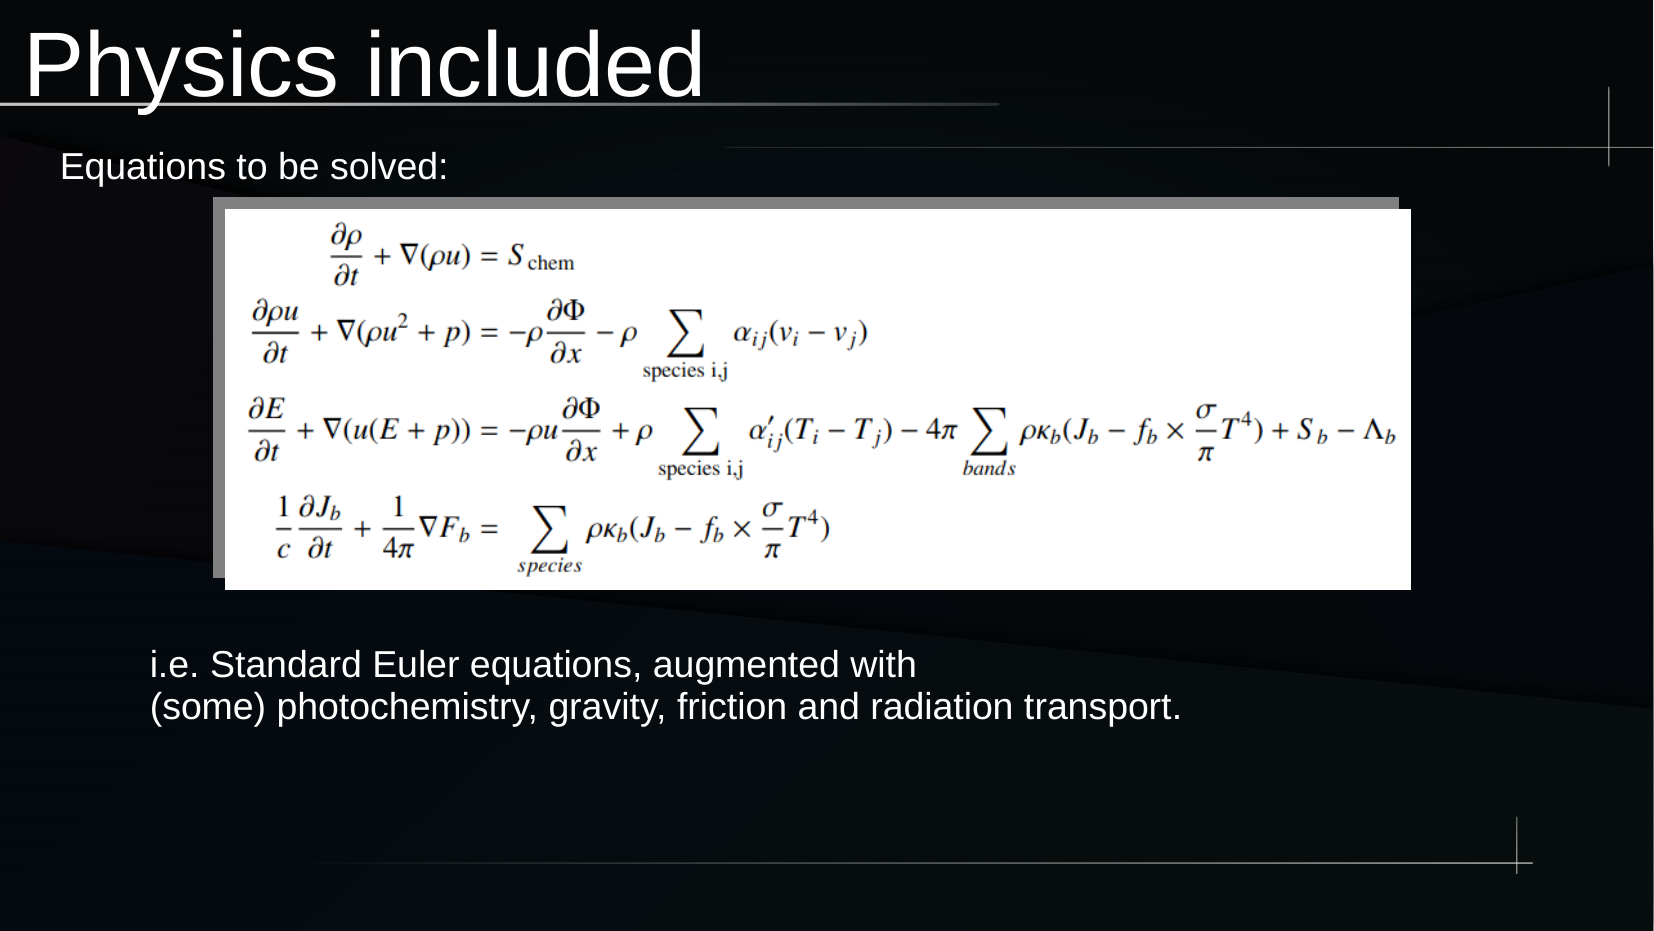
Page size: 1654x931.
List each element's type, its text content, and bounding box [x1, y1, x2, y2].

text_box Equations to be solved: [45, 138, 676, 196]
title Physics included [23, 11, 1589, 119]
picture [0, 0, 1654, 931]
text_box i.e. Standard Euler equations, augmented with (some) photochemistry, gravity, friction and radiation transport. [135, 636, 1654, 736]
